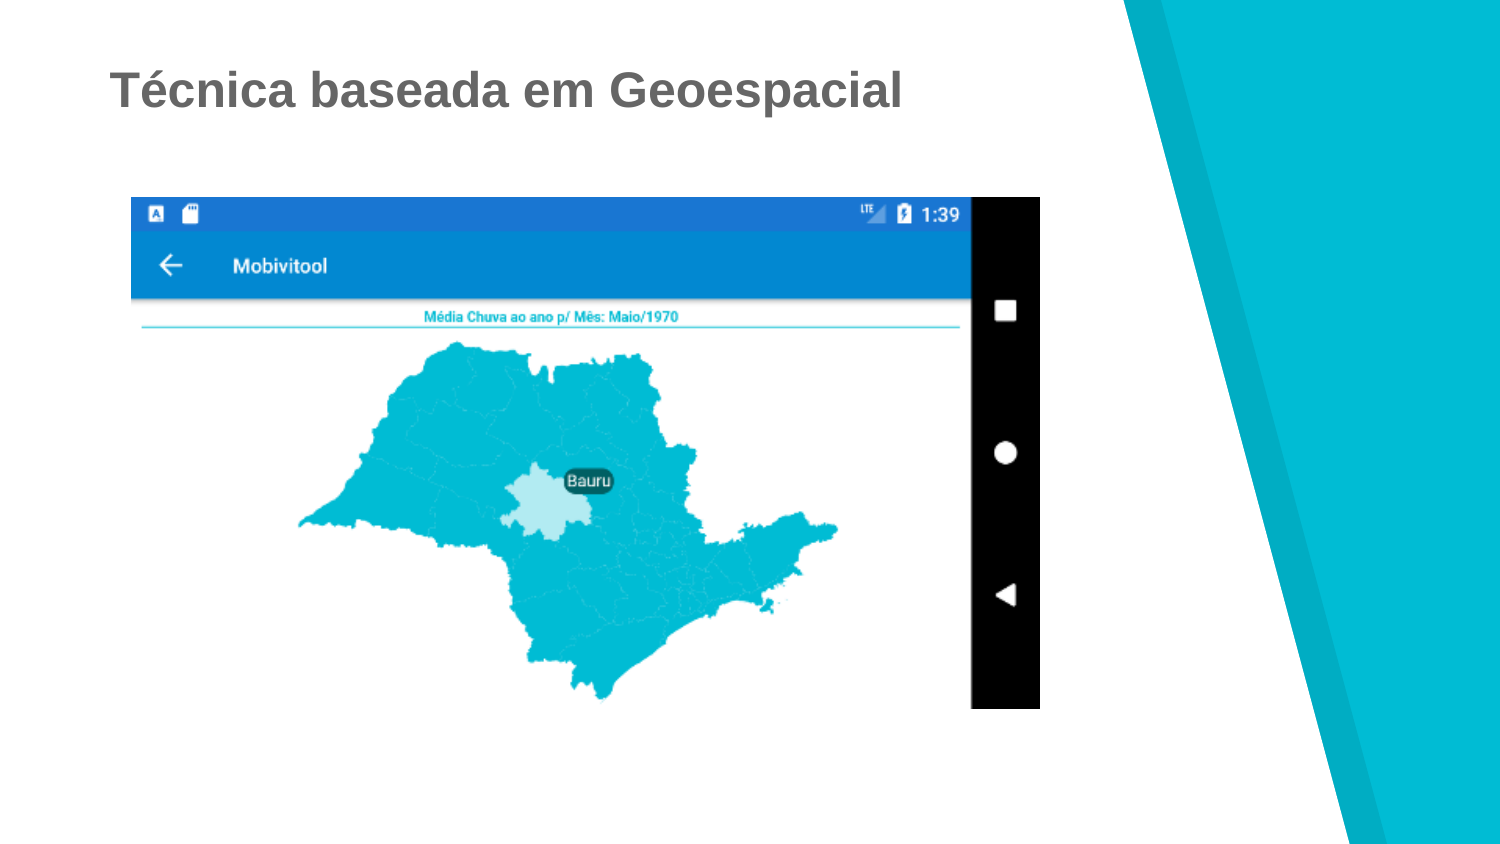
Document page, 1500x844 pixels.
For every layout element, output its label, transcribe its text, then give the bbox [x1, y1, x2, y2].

list [47, 106, 1398, 792]
subtitle Técnica baseada em Geoespacial [94, 42, 1394, 106]
picture [131, 197, 1040, 709]
